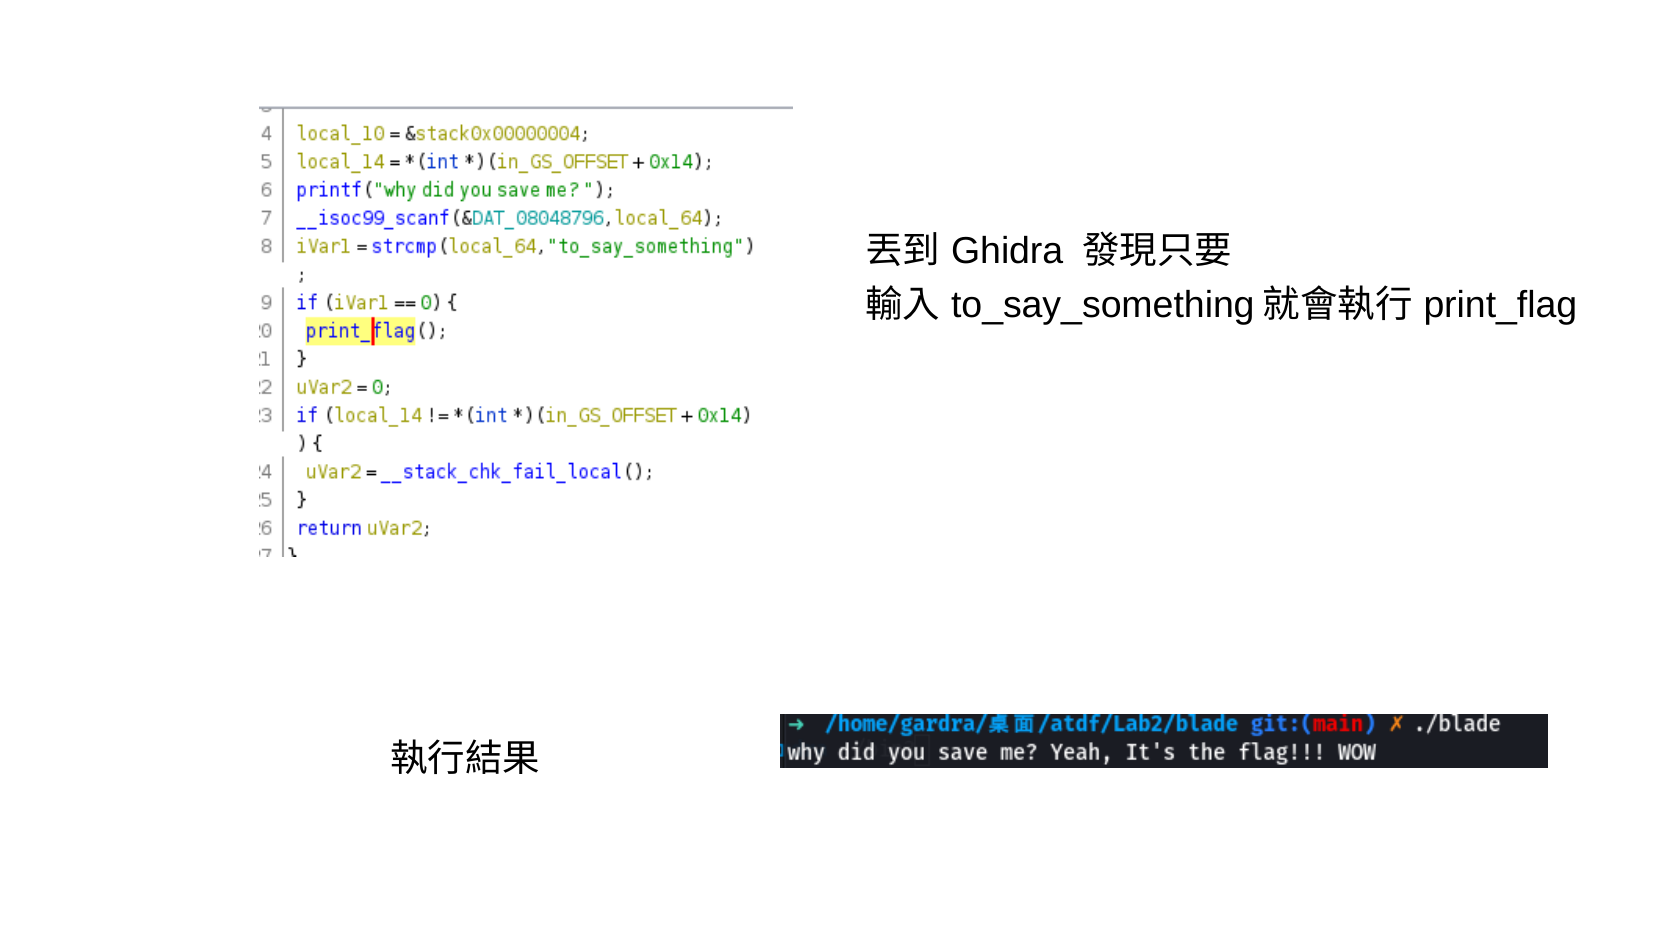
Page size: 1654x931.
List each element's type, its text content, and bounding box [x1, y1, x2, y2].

text_box 執行結果 [375, 720, 556, 785]
text_box 丟到Ghidra 發現只要 輸入to_say_something就會執行print_flag [850, 212, 1591, 326]
picture [259, 106, 793, 557]
picture [780, 714, 1548, 768]
